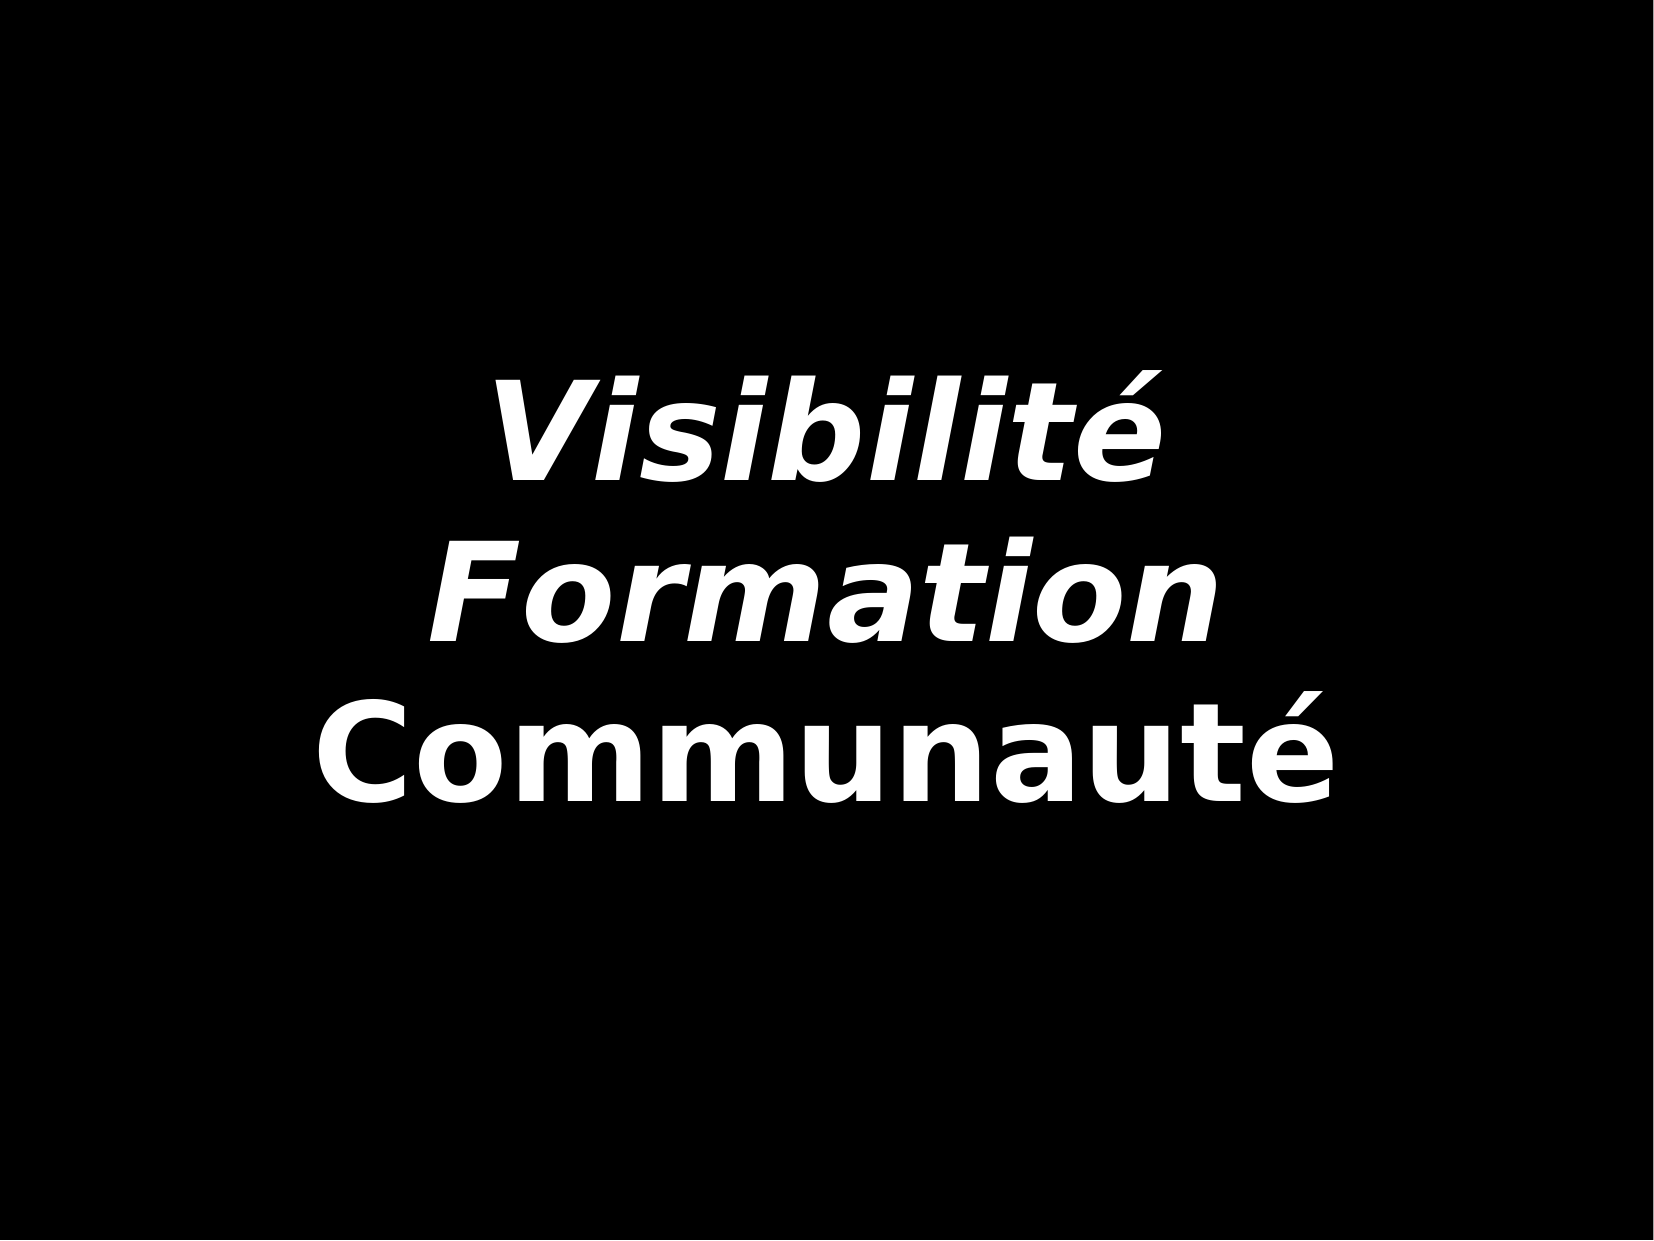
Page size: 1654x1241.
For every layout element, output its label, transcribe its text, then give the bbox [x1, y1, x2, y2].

text_box Visibilité Formation Communauté [0, 345, 1654, 842]
